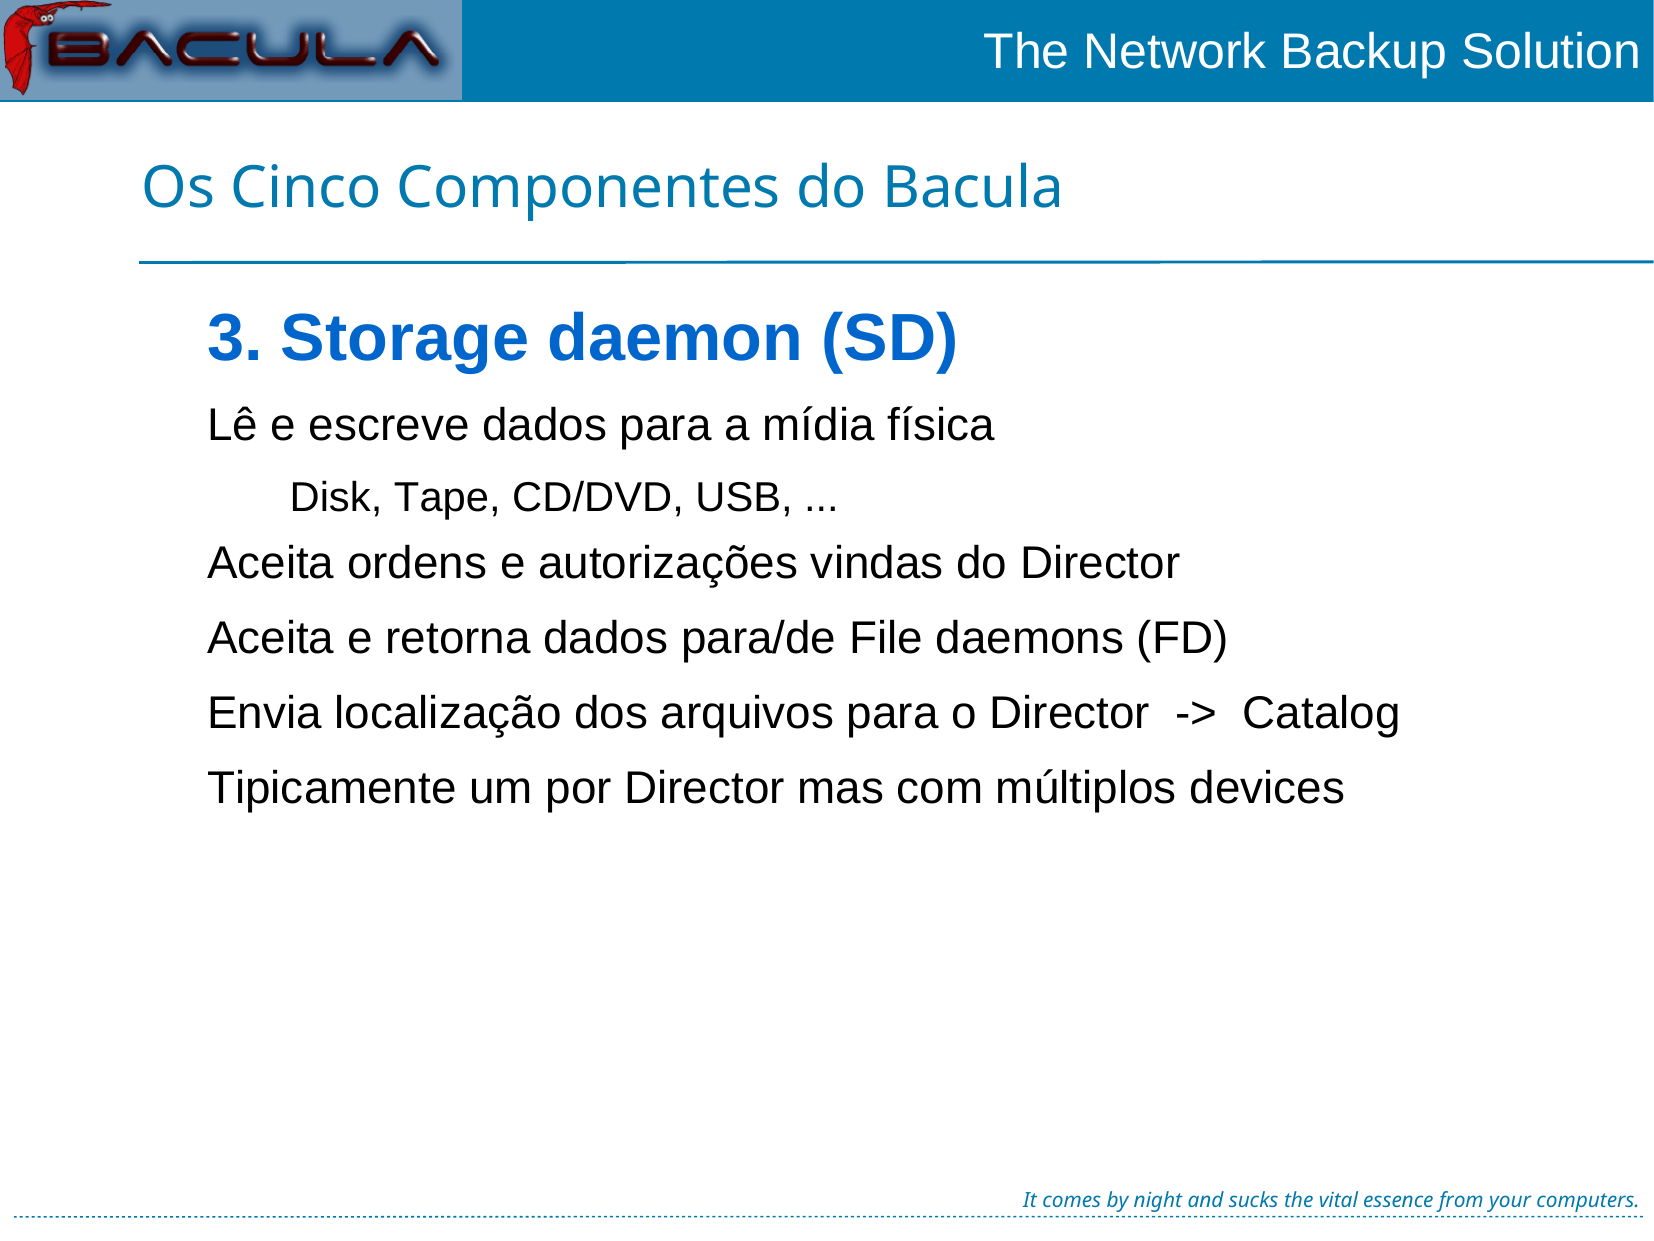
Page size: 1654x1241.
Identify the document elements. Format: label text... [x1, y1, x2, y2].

title Os Cinco Componentes do Bacula [141, 112, 1501, 226]
picture [0, 0, 461, 99]
list 3. Storage daemon (SD) Lê e escreve dados para a mídia física Disk, Tape, CD/DVD, USB, ... Aceita ordens e autorizações vindas do Director Aceita e retorna dados para/de File daemons (FD) Envia localização dos arquivos para o Director -> Catalog Tipicamente um por Director mas com múltiplos devices [112, 300, 1506, 1052]
